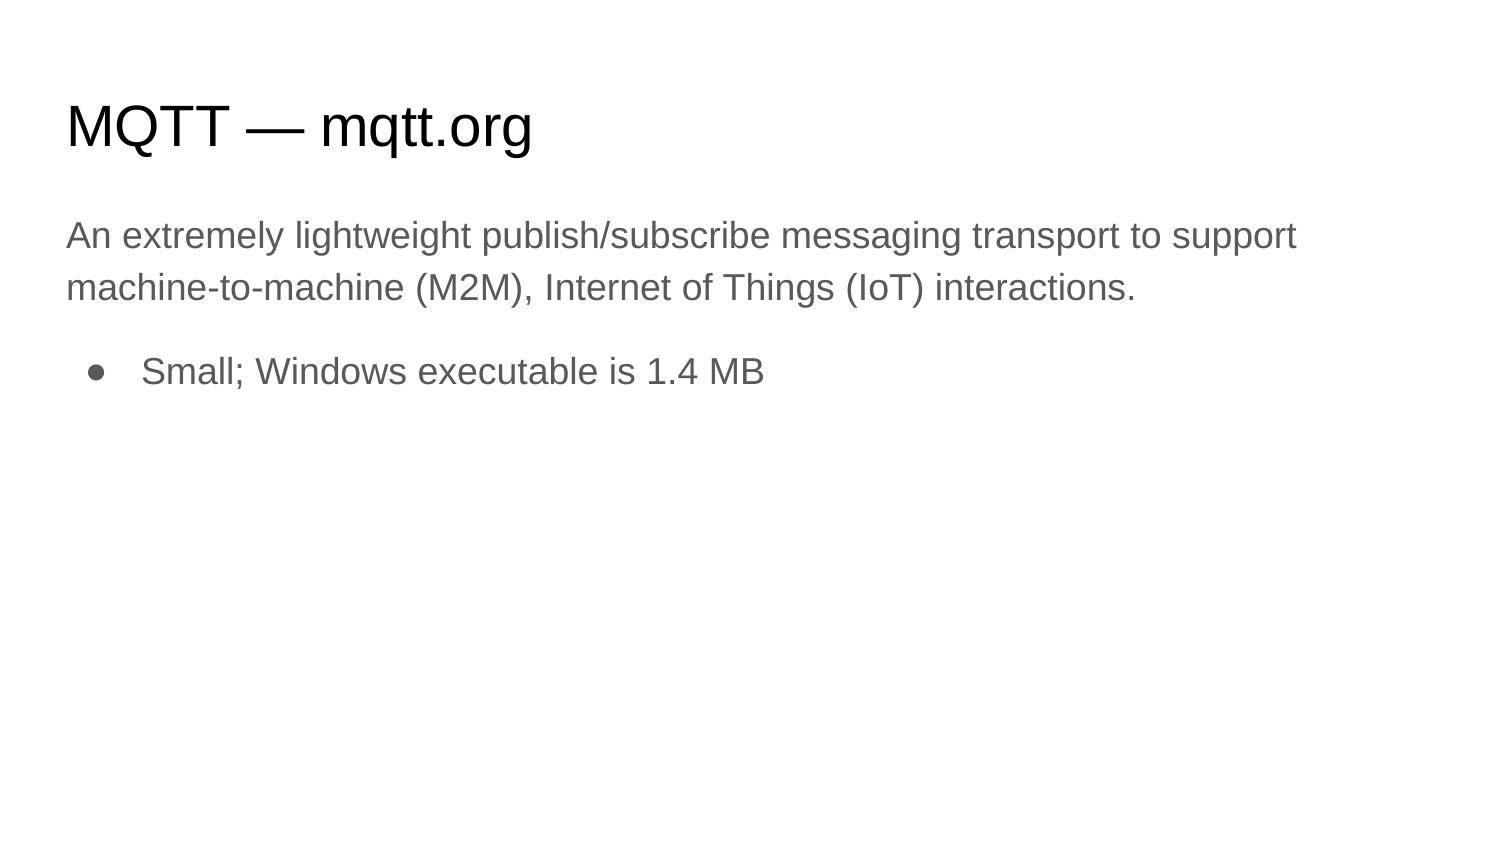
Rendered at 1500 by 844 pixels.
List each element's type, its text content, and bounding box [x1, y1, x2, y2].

title MQTT — mqtt.org [51, 72, 1449, 167]
list An extremely lightweight publish/subscribe messaging transport to support machine-to-machine (M2M), Internet of Things (IoT) interactions. Small; Windows executable is 1.4 MB [51, 189, 1449, 750]
